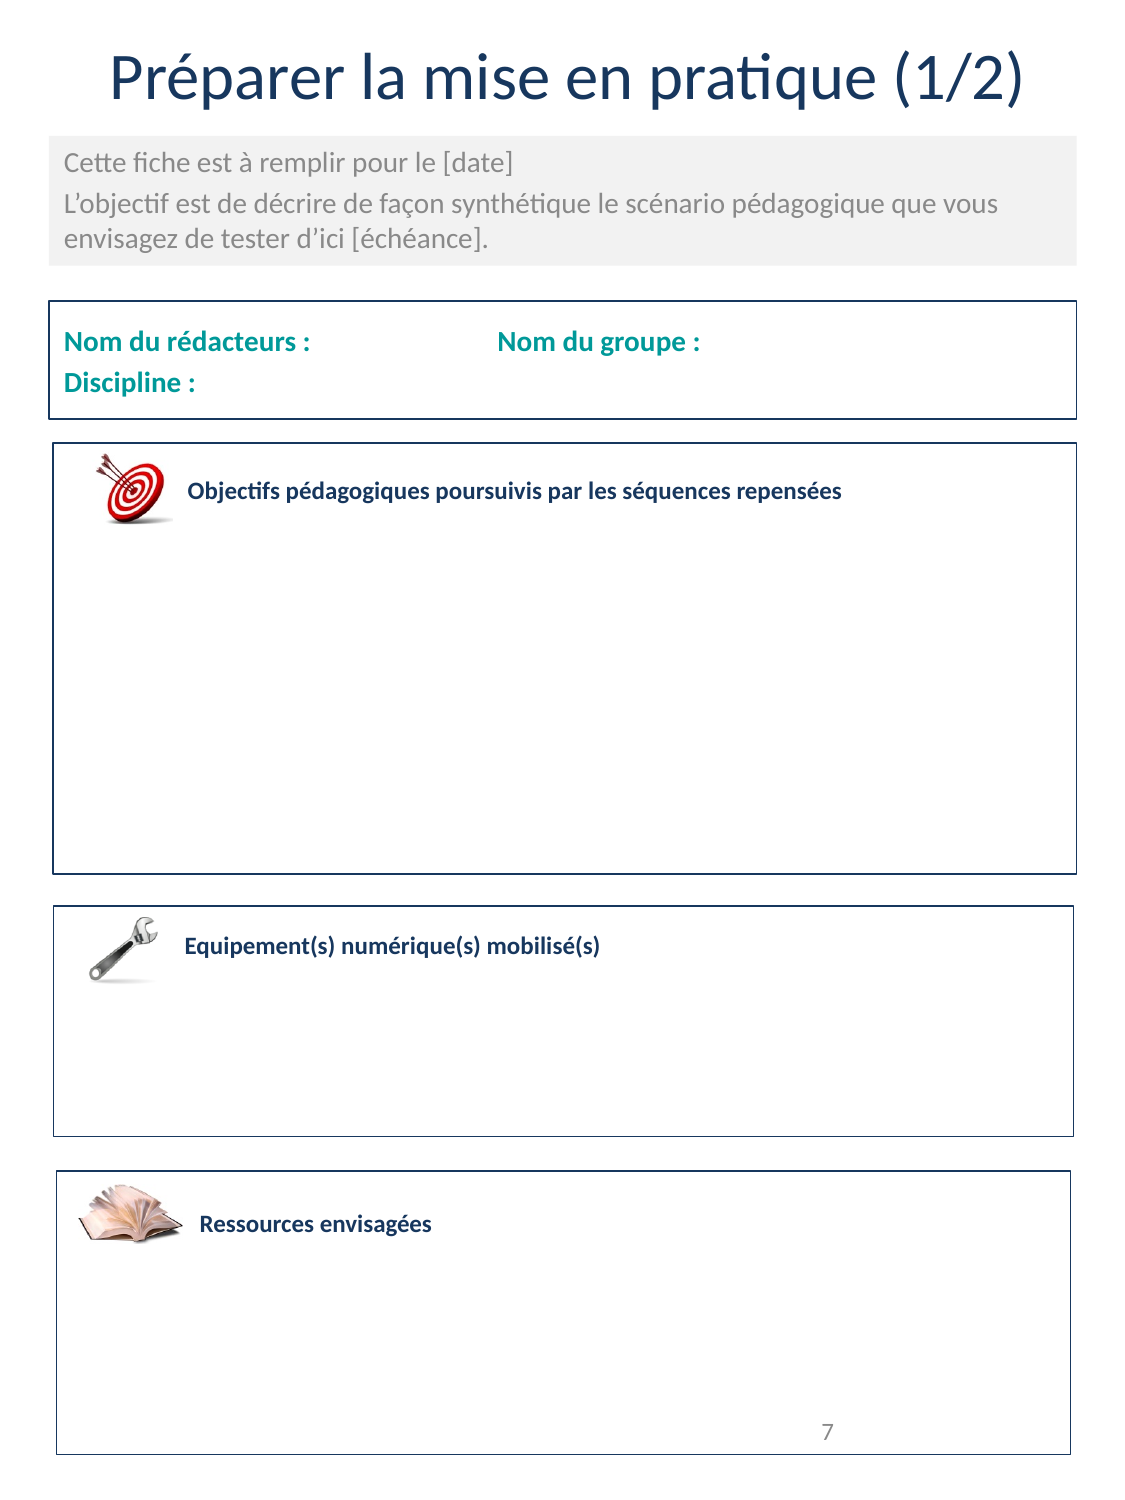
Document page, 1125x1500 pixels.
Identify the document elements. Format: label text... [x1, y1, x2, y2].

text_box 7 [806, 1390, 1069, 1471]
text_box Nom du rédacteurs : Nom du groupe : Discipline : [48, 301, 1077, 420]
picture [70, 450, 173, 528]
text_box Objectifs pédagogiques poursuivis par les séquences repensées [173, 456, 1047, 522]
title Préparer la mise en pratique (1/2) [90, 22, 1047, 124]
text_box [53, 442, 1077, 874]
text_box [53, 906, 1074, 1137]
text_box Cette fiche est à remplir pour le [date] L’objectif est de décrire de façon synthétique le scénario pédagogique que vous envisagez de tester d’ici [échéance]. [48, 135, 1077, 266]
text_box [56, 1170, 1071, 1455]
